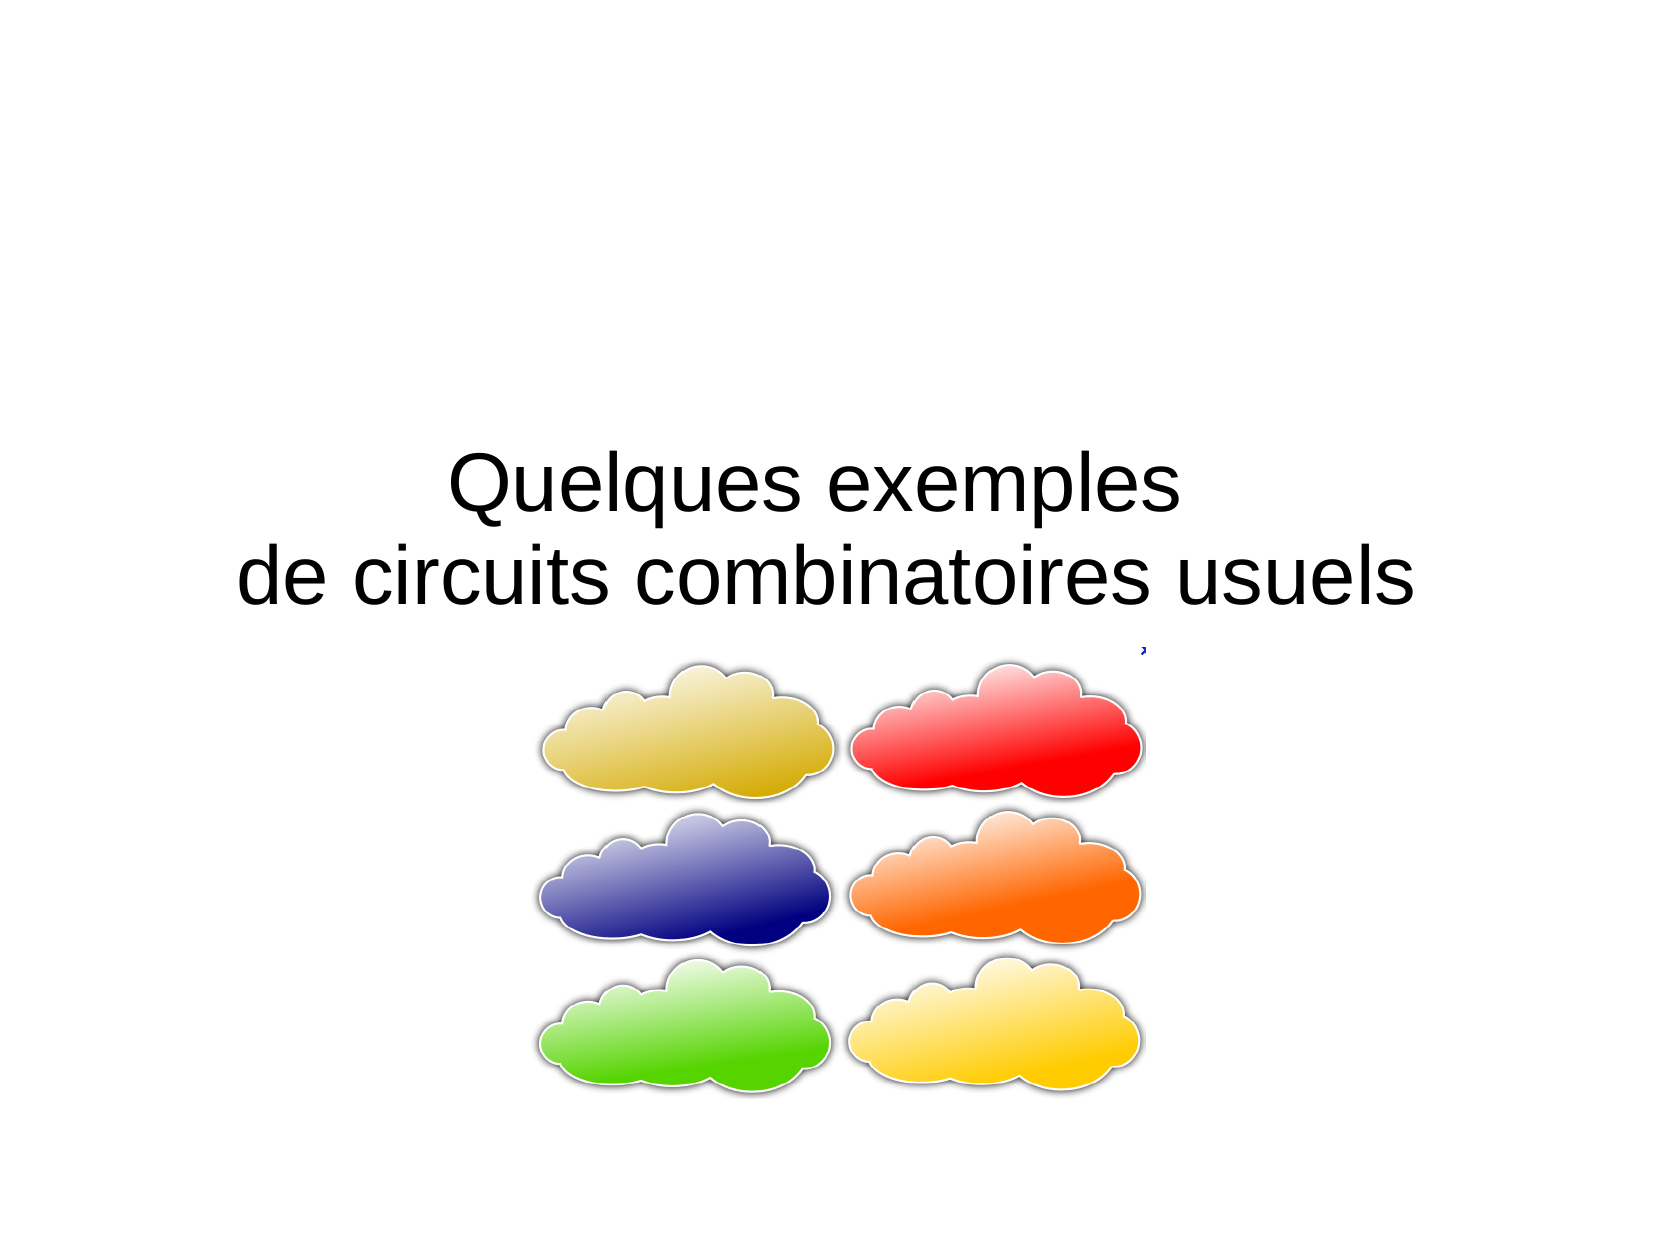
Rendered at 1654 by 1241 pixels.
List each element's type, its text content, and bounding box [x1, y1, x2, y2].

picture [529, 647, 1146, 1099]
subtitle Quelques exemples de circuits combinatoires usuels [82, 49, 1571, 1010]
